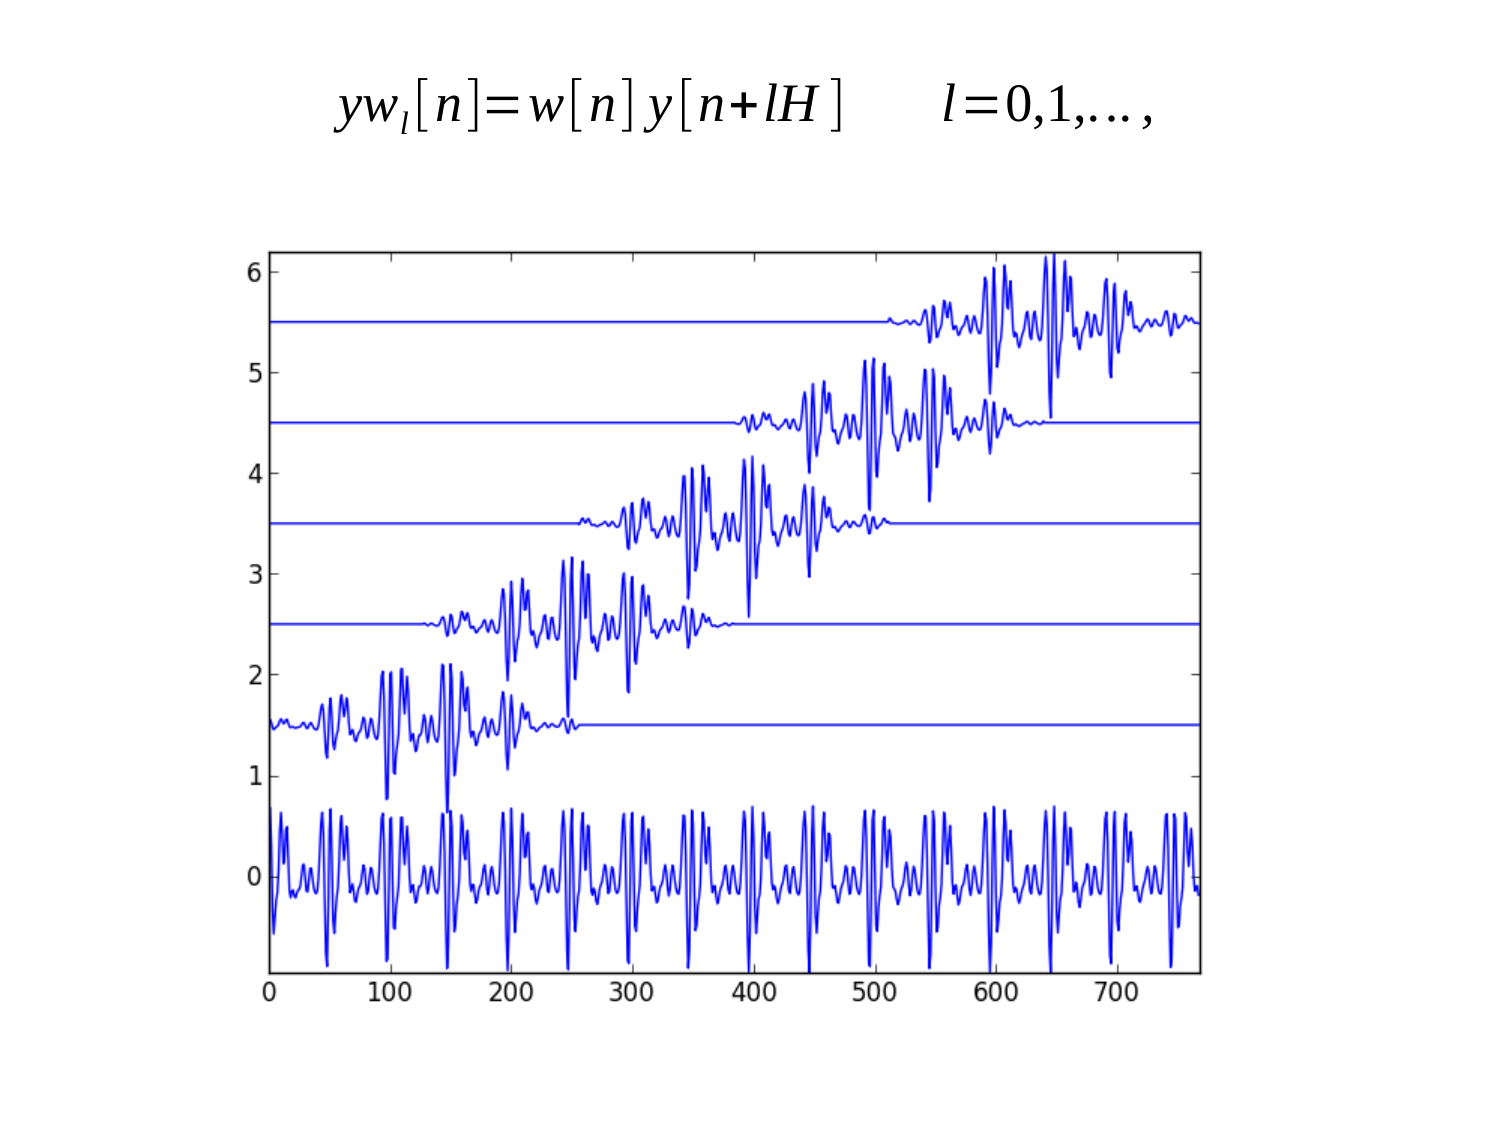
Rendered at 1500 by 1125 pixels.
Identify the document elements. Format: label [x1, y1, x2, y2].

picture [119, 162, 1320, 1063]
chart [324, 73, 1161, 142]
